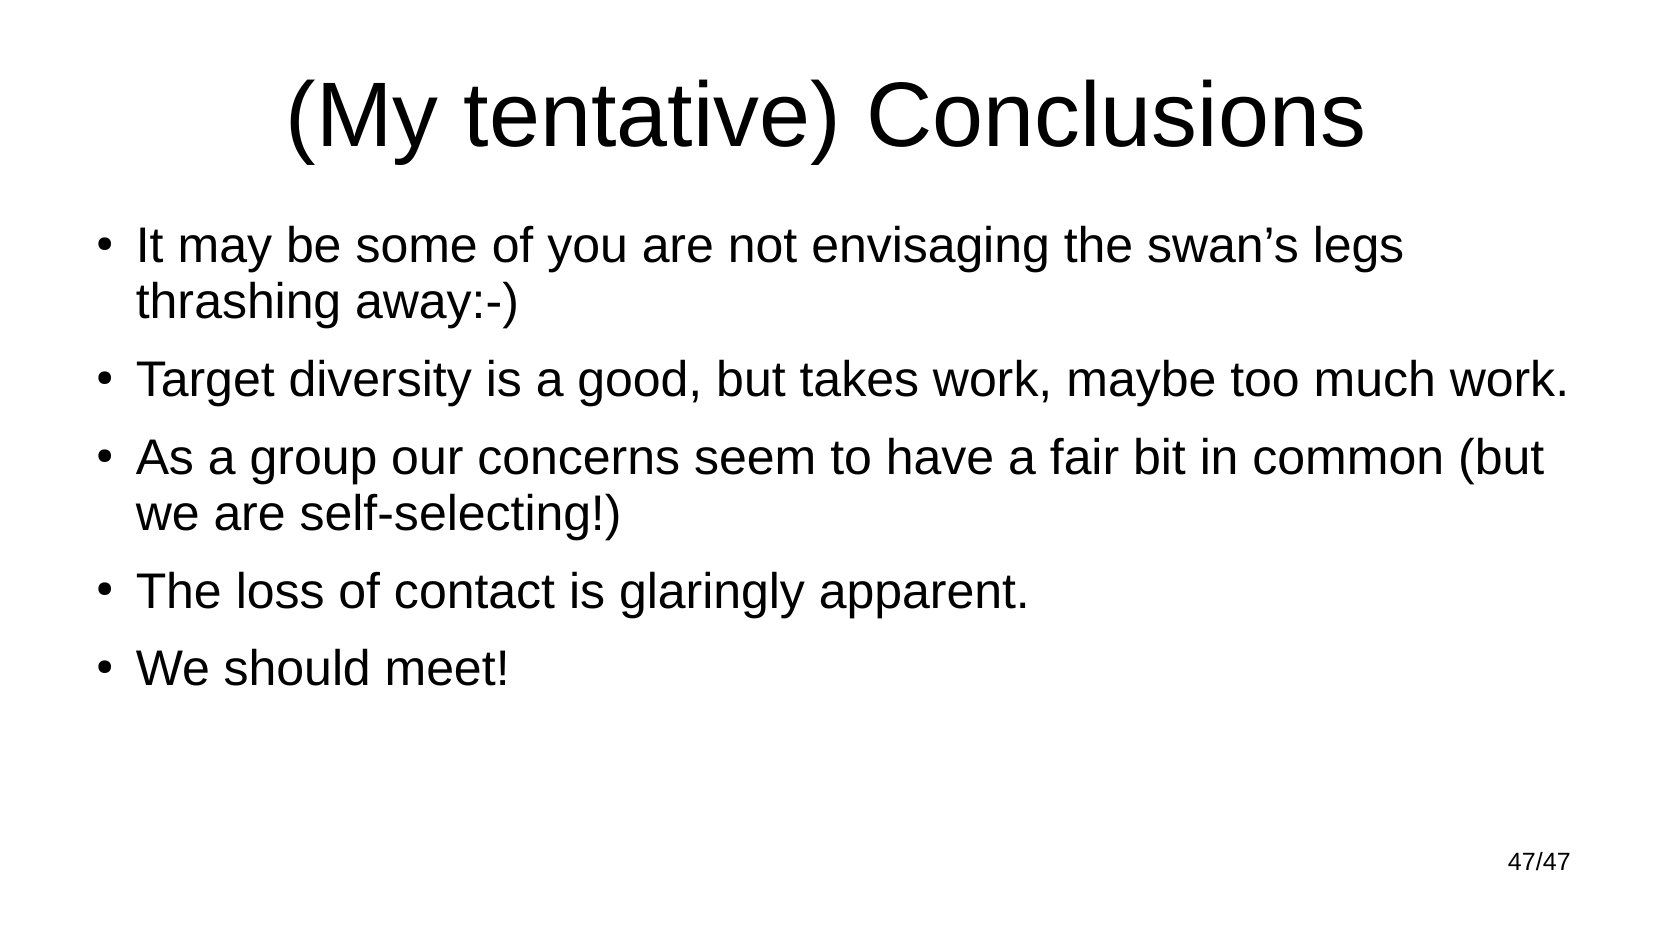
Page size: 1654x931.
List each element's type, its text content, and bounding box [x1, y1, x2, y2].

title (My tentative) Conclusions [82, 37, 1571, 193]
list It may be some of you are not envisaging the swan’s legs thrashing away:-) Target diversity is a good, but takes work, maybe too much work. As a group our concerns seem to have a fair bit in common (but we are self-selecting!) The loss of contact is glaringly apparent. We should meet! [82, 217, 1571, 758]
